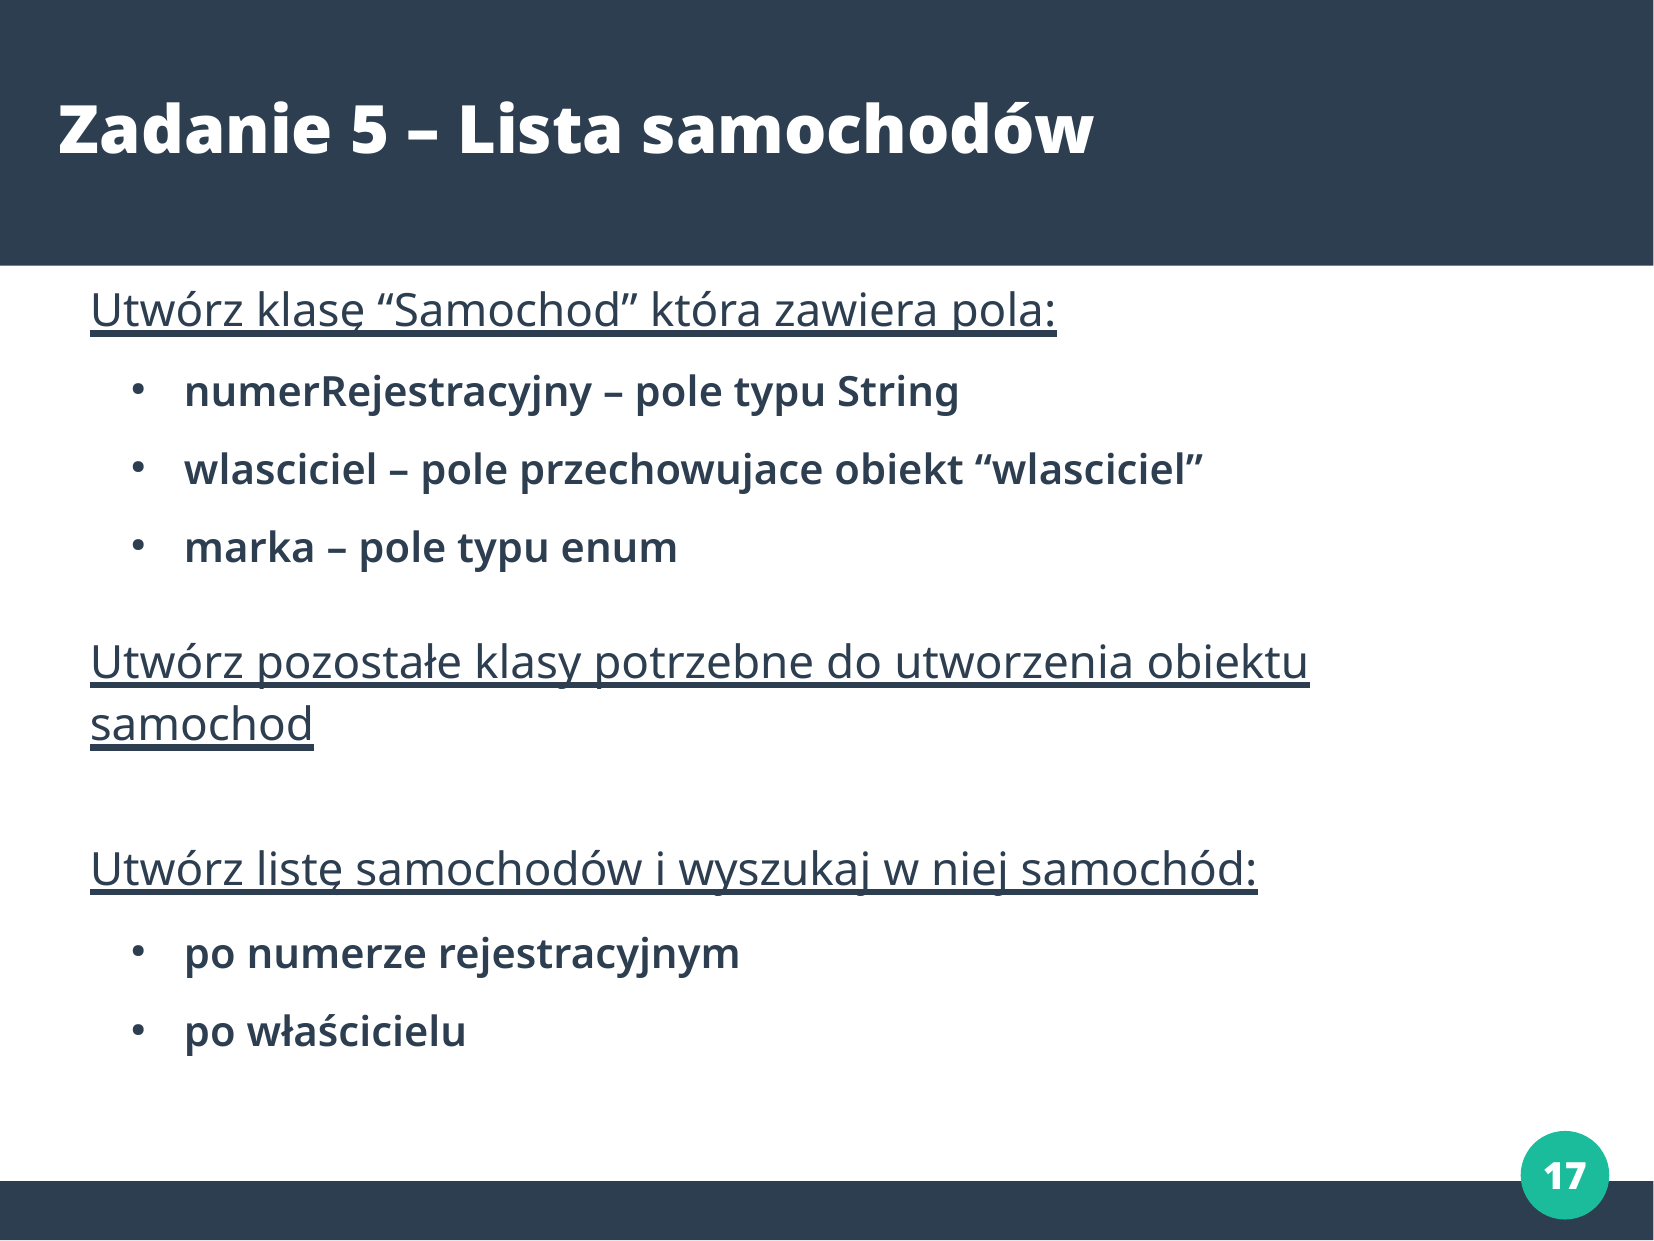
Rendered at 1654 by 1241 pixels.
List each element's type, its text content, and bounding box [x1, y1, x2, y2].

text_box Utwórz pozostałe klasy potrzebne do utworzenia obiektu samochod [75, 621, 1531, 766]
title Zadanie 5 – Lista samochodów [59, 49, 1595, 207]
list po numerze rejestracyjnym po właścicielu [113, 846, 1648, 1241]
list numerRejestracyjny – pole typu String wlasciciel – pole przechowujace obiekt “wlasciciel” marka – pole typu enum [113, 283, 1648, 846]
text_box Utwórz listę samochodów i wyszukaj w niej samochód: [75, 828, 1531, 908]
text_box Utwórz klasę “Samochod” która zawiera pola: [75, 270, 1531, 350]
